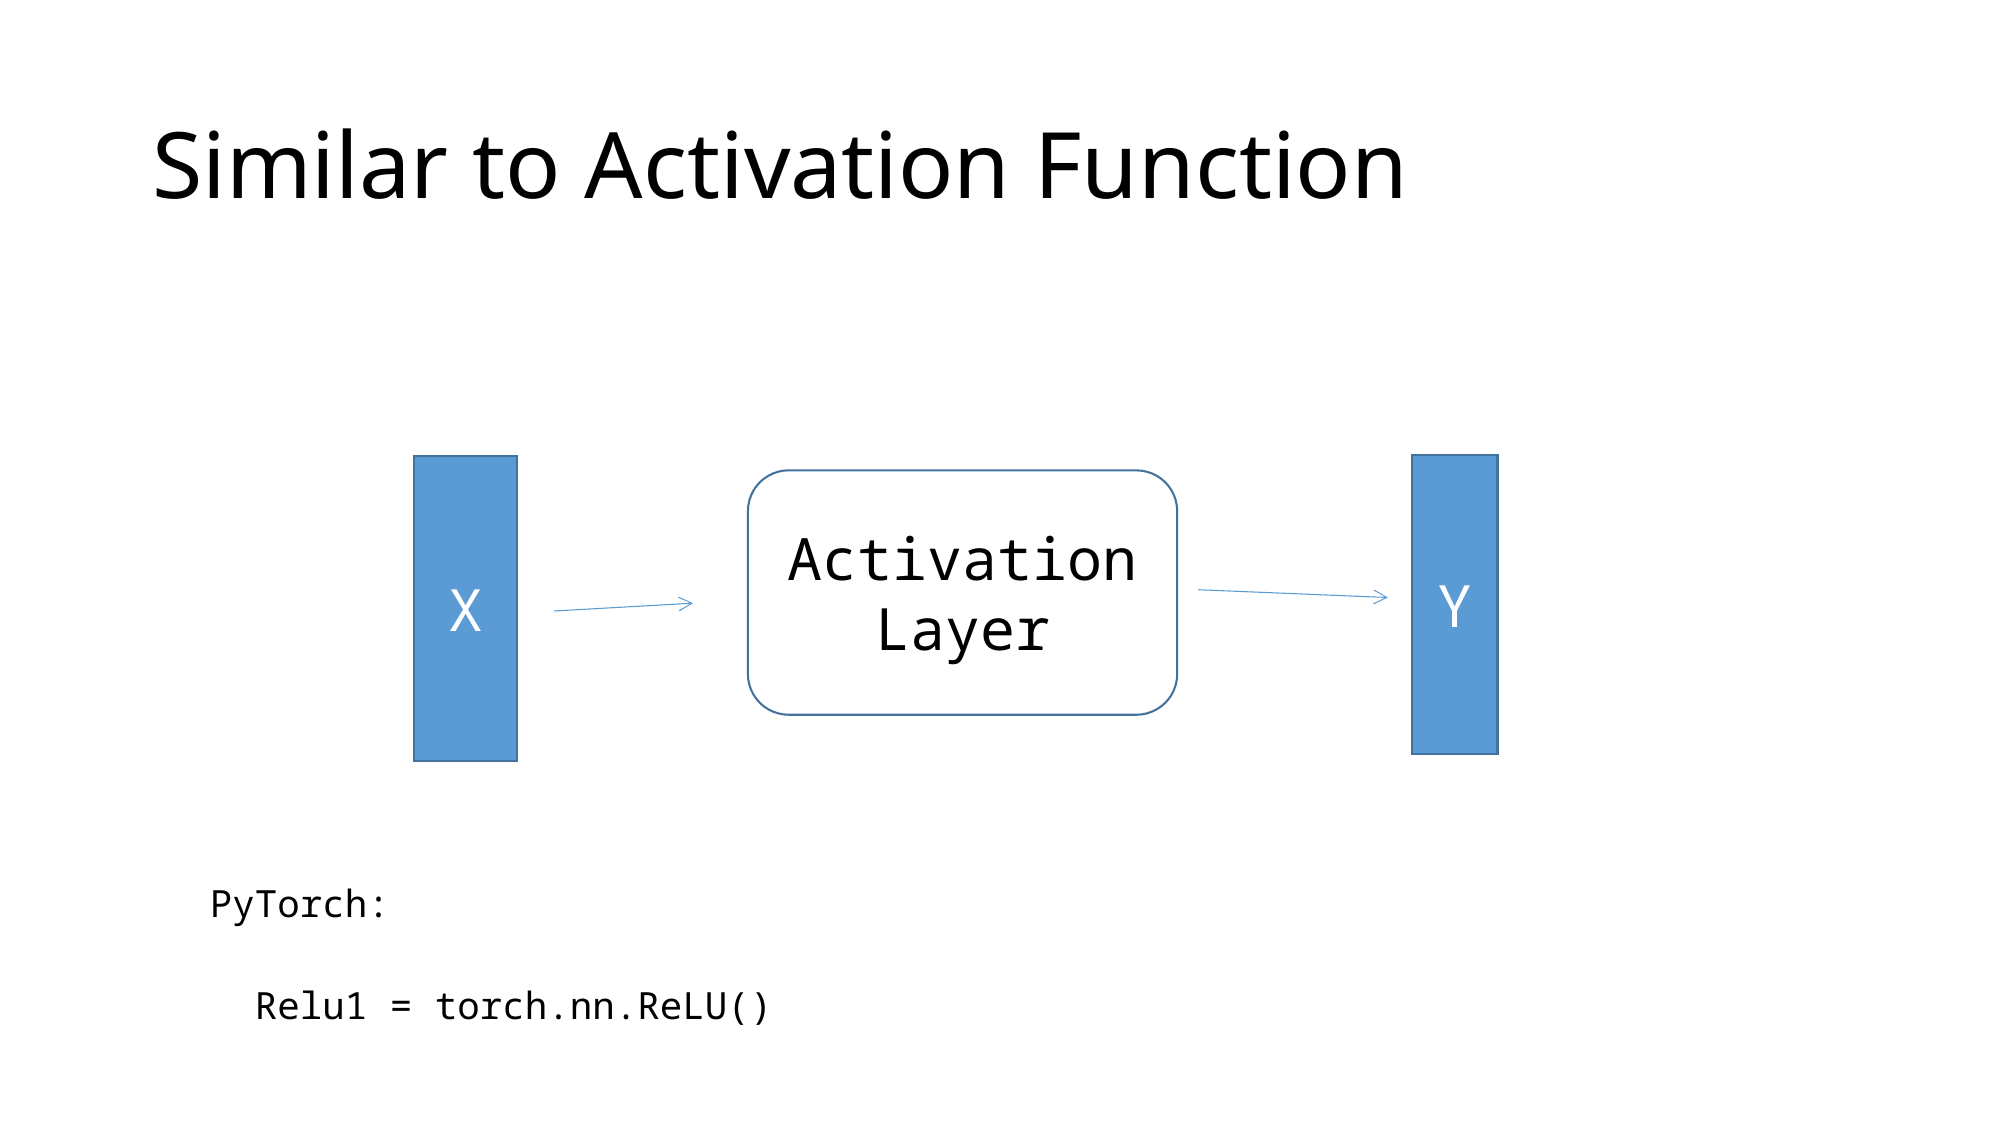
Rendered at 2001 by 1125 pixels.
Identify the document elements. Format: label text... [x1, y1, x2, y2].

text_box Y [1411, 454, 1498, 754]
text_box PyTorch: Relu1 = torch.nn.ReLU() [195, 870, 694, 999]
text_box X [413, 456, 518, 761]
title Similar to Activation Function [137, 59, 1863, 278]
text_box Activation Layer [747, 470, 1178, 715]
